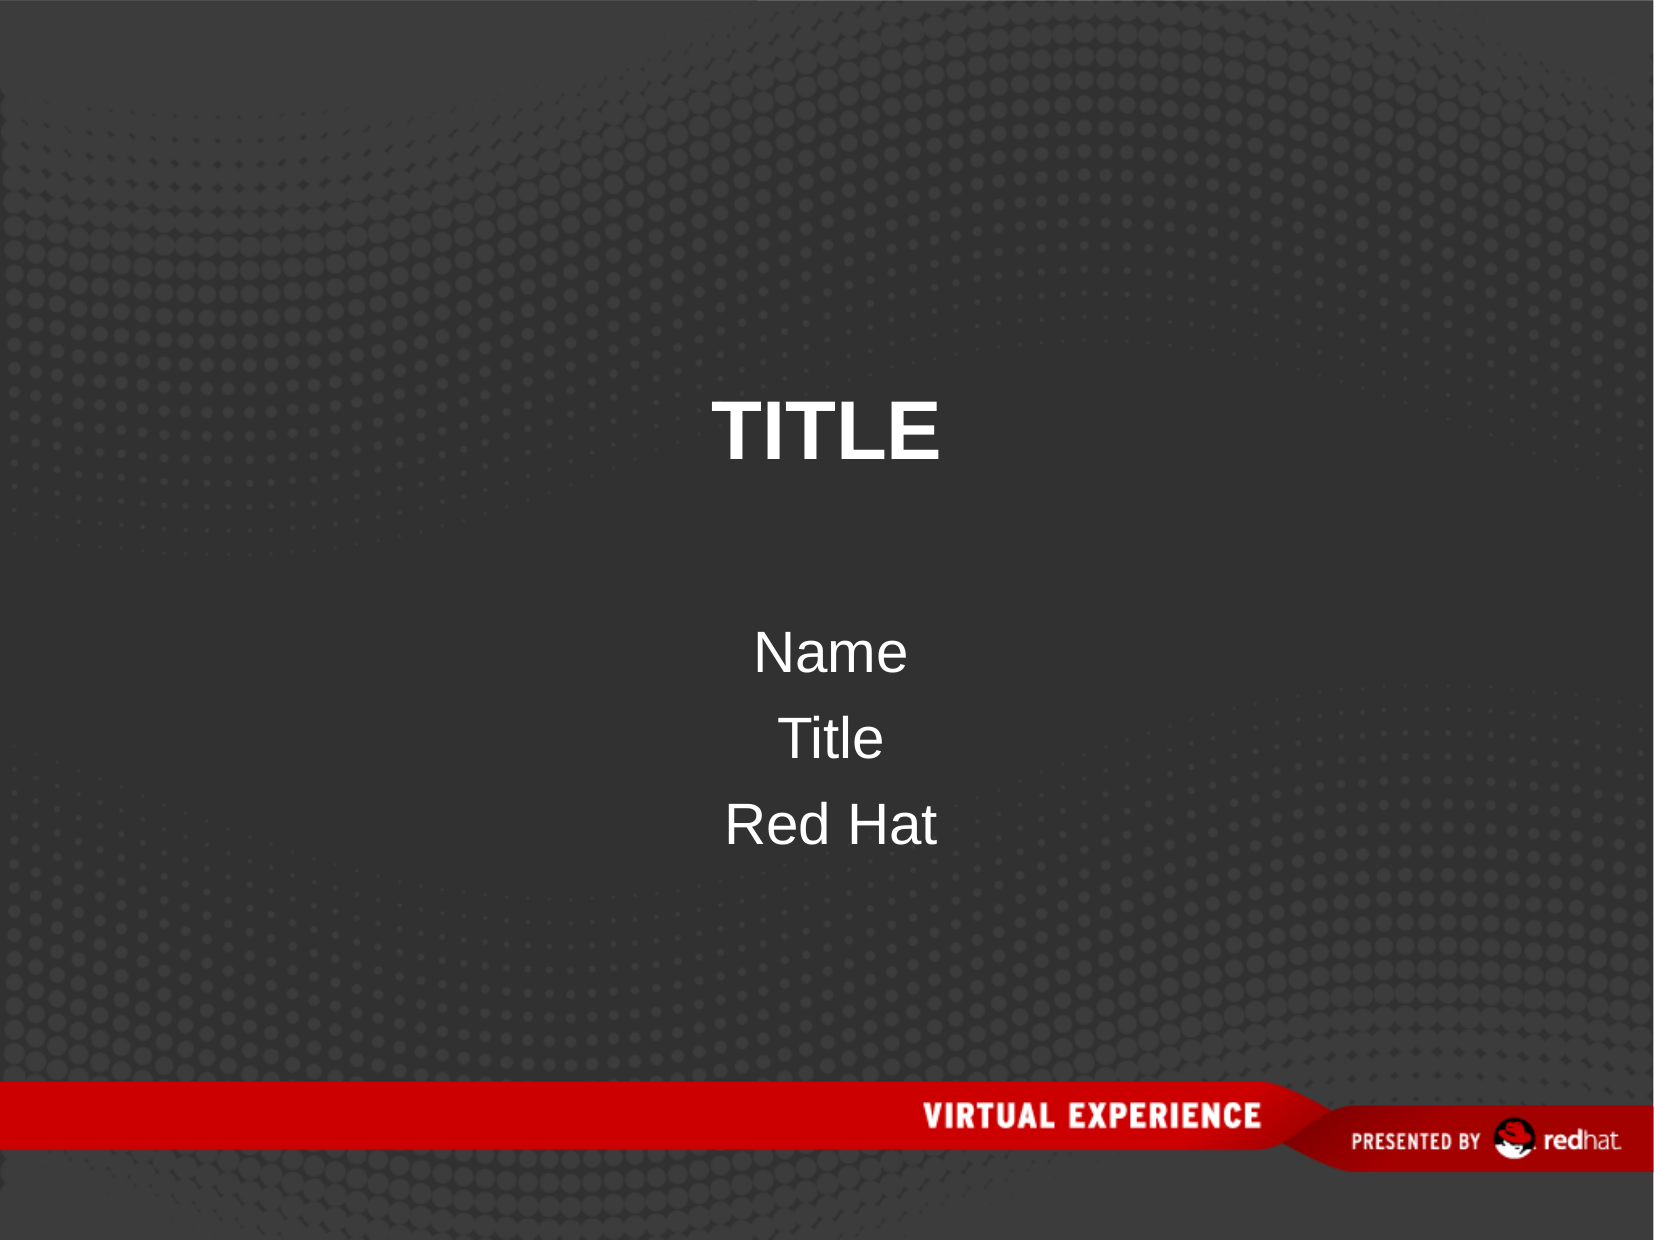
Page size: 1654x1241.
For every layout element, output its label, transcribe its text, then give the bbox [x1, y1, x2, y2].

list Name Title Red Hat [87, 619, 1576, 928]
title TITLE [82, 337, 1572, 525]
picture [0, 0, 1654, 1241]
